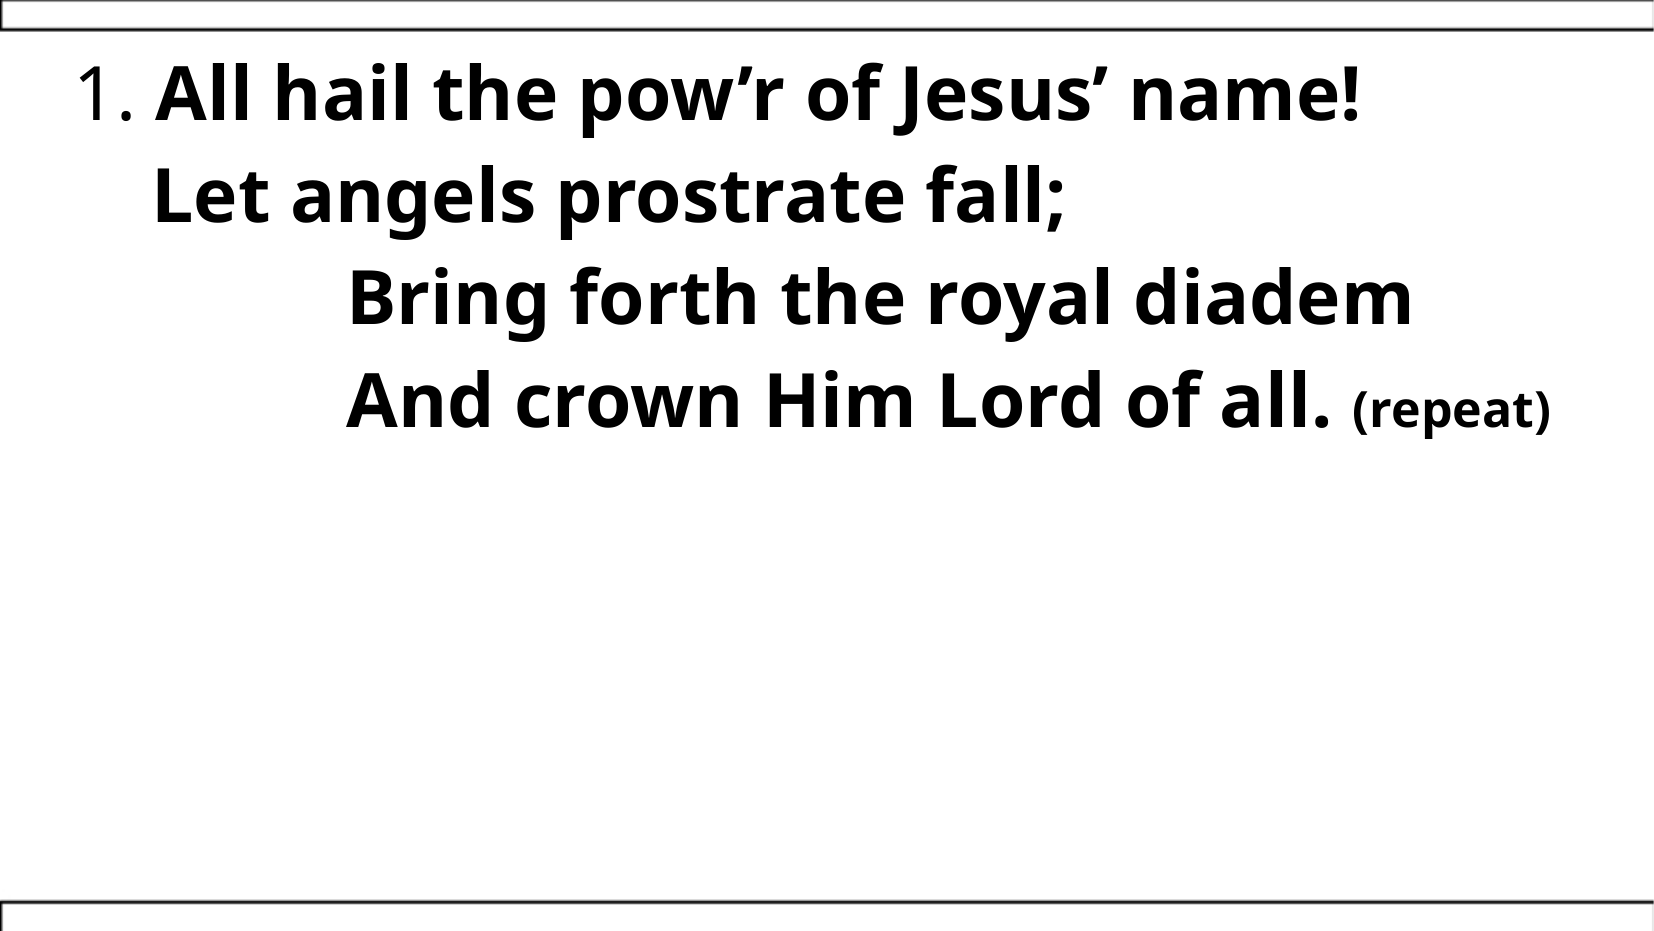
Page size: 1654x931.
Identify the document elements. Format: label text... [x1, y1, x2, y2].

picture [0, 0, 1654, 931]
text_box 1. All hail the pow’r of Jesus’ name! Let angels prostrate fall; Bring forth the royal diadem And crown Him Lord of all. (repeat) [58, 32, 1589, 447]
